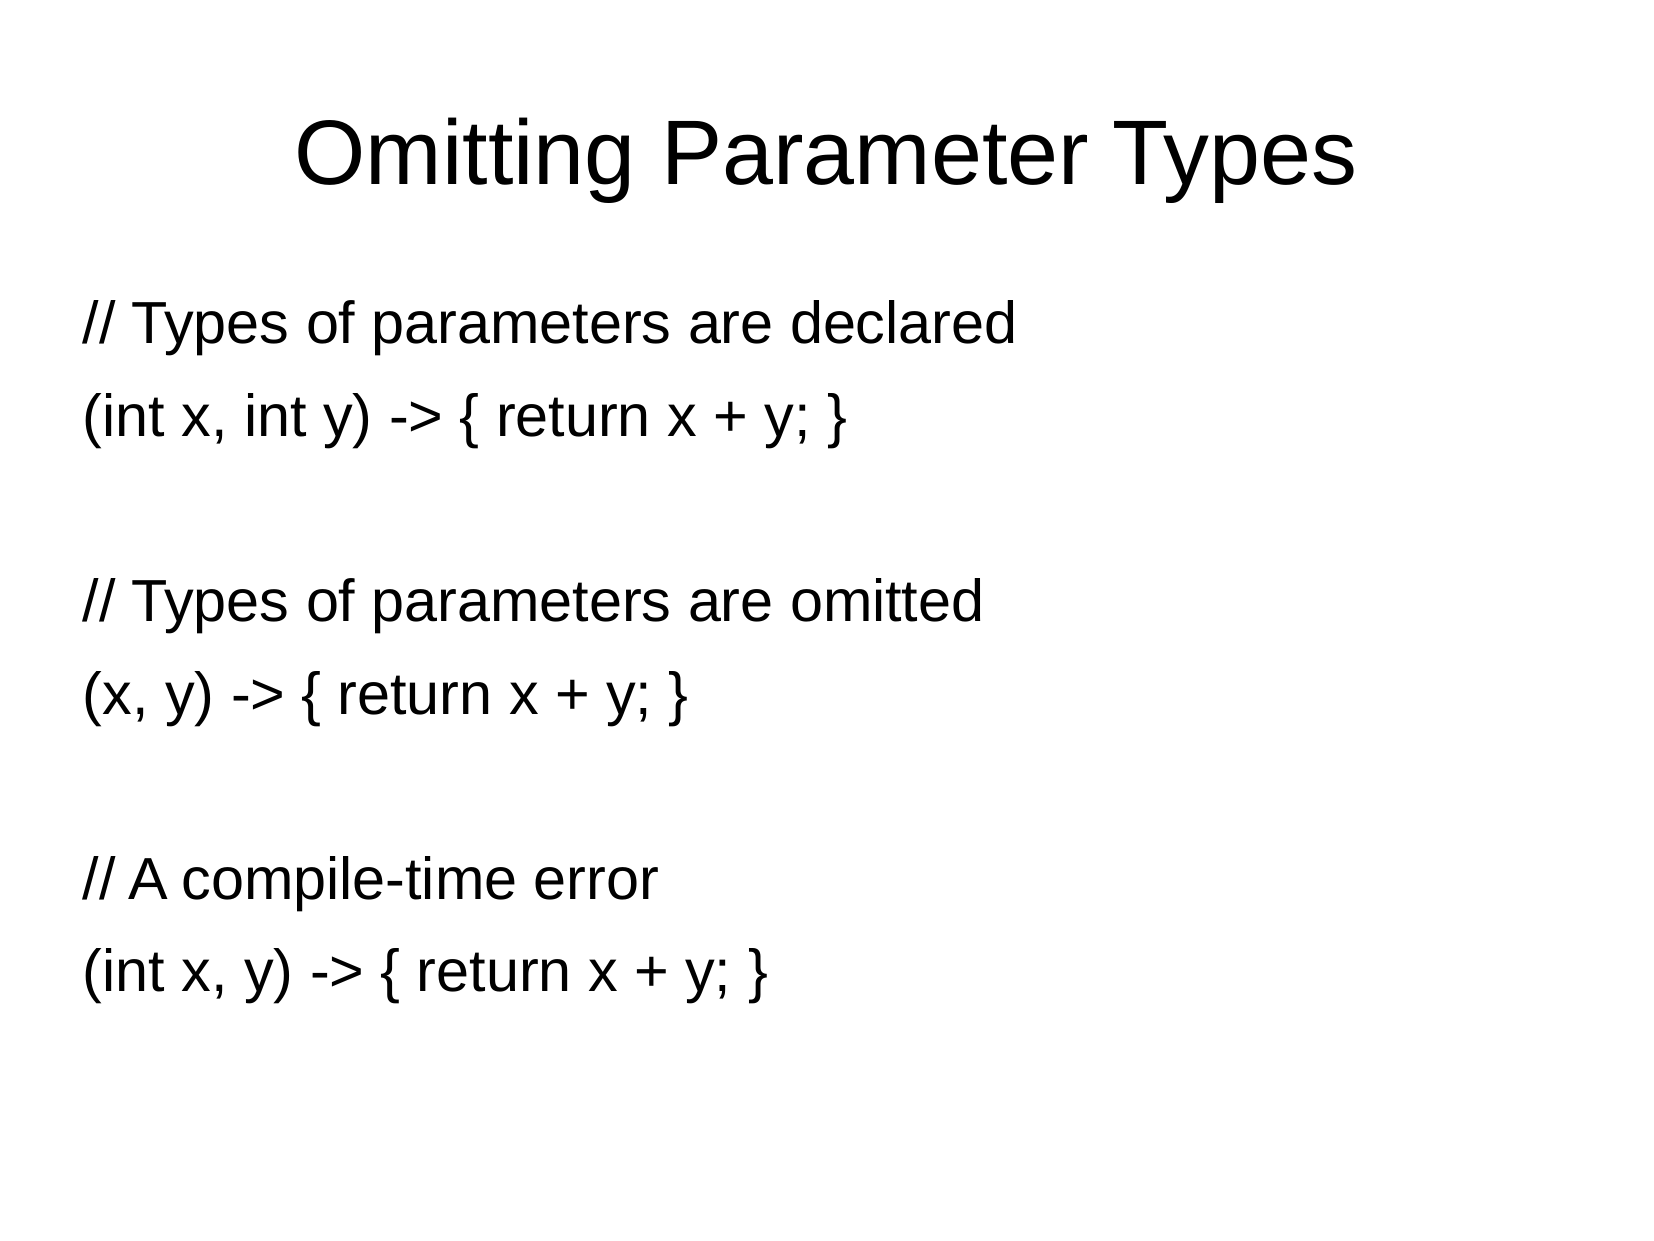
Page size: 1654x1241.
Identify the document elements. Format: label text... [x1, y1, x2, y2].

list // Types of parameters are declared (int x, int y) -> { return x + y; } // Types of parameters are omitted (x, y) -> { return x + y; } // A compile-time error (int x, y) -> { return x + y; } [82, 290, 1571, 1010]
title Omitting Parameter Types [82, 49, 1571, 257]
